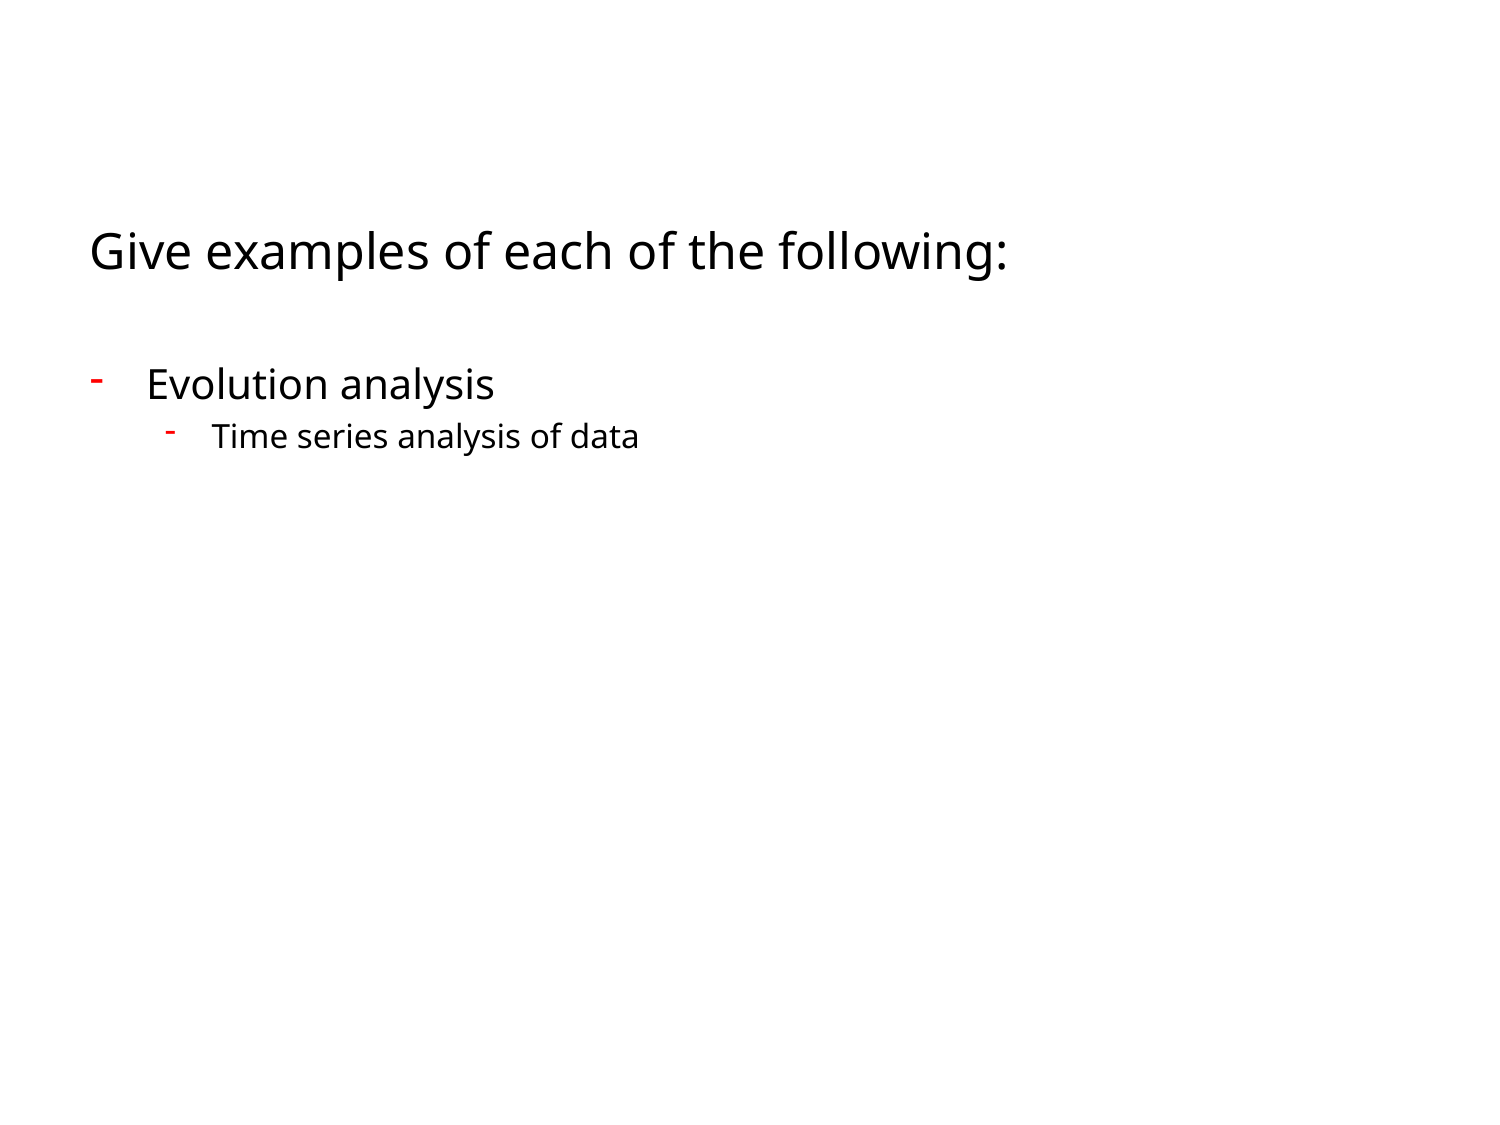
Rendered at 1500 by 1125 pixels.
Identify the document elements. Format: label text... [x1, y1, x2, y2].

list Give examples of each of the following: Evolution analysis Time series analysis of data [75, 212, 1462, 987]
